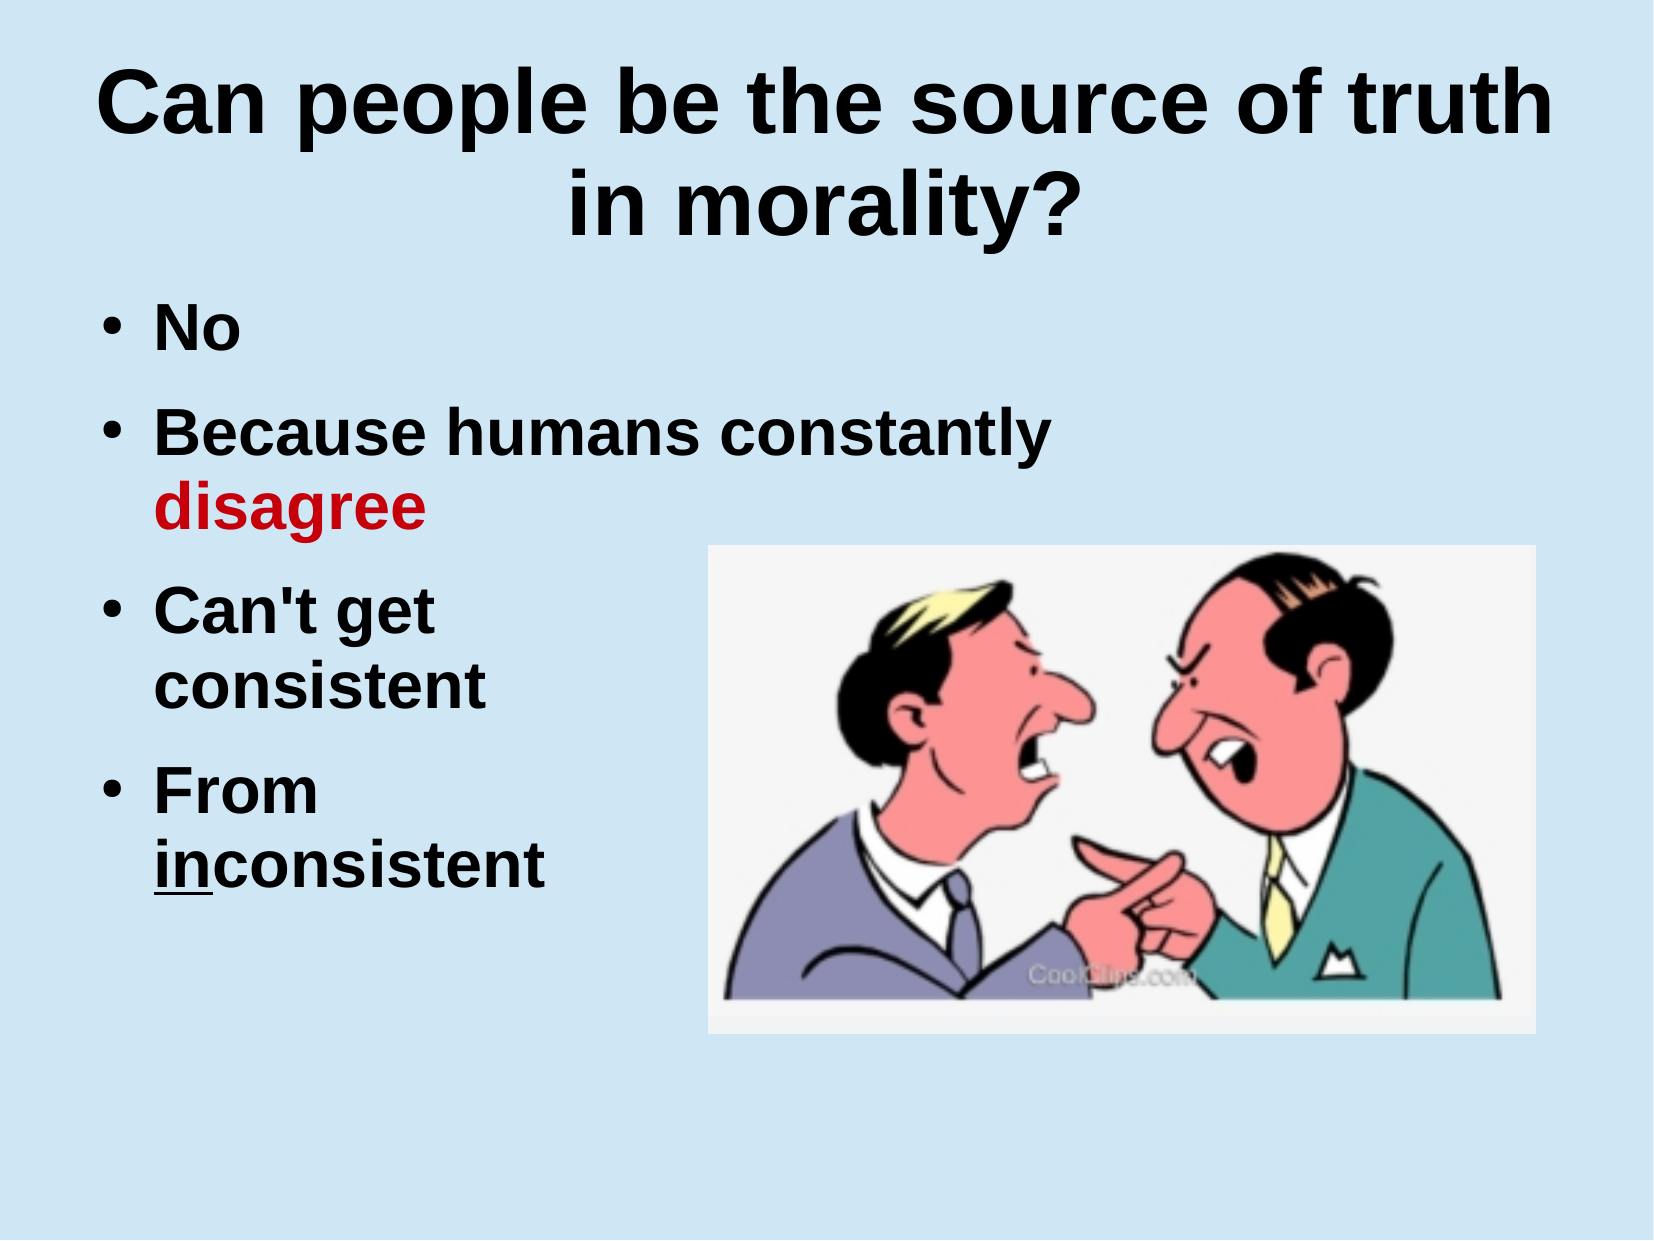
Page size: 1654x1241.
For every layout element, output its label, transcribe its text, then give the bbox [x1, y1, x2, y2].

list No Because humans constantly disagree Can't get consistent From inconsistent [82, 290, 1571, 1109]
title Can people be the source of truth in morality? [82, 49, 1571, 257]
picture [708, 545, 1536, 1034]
